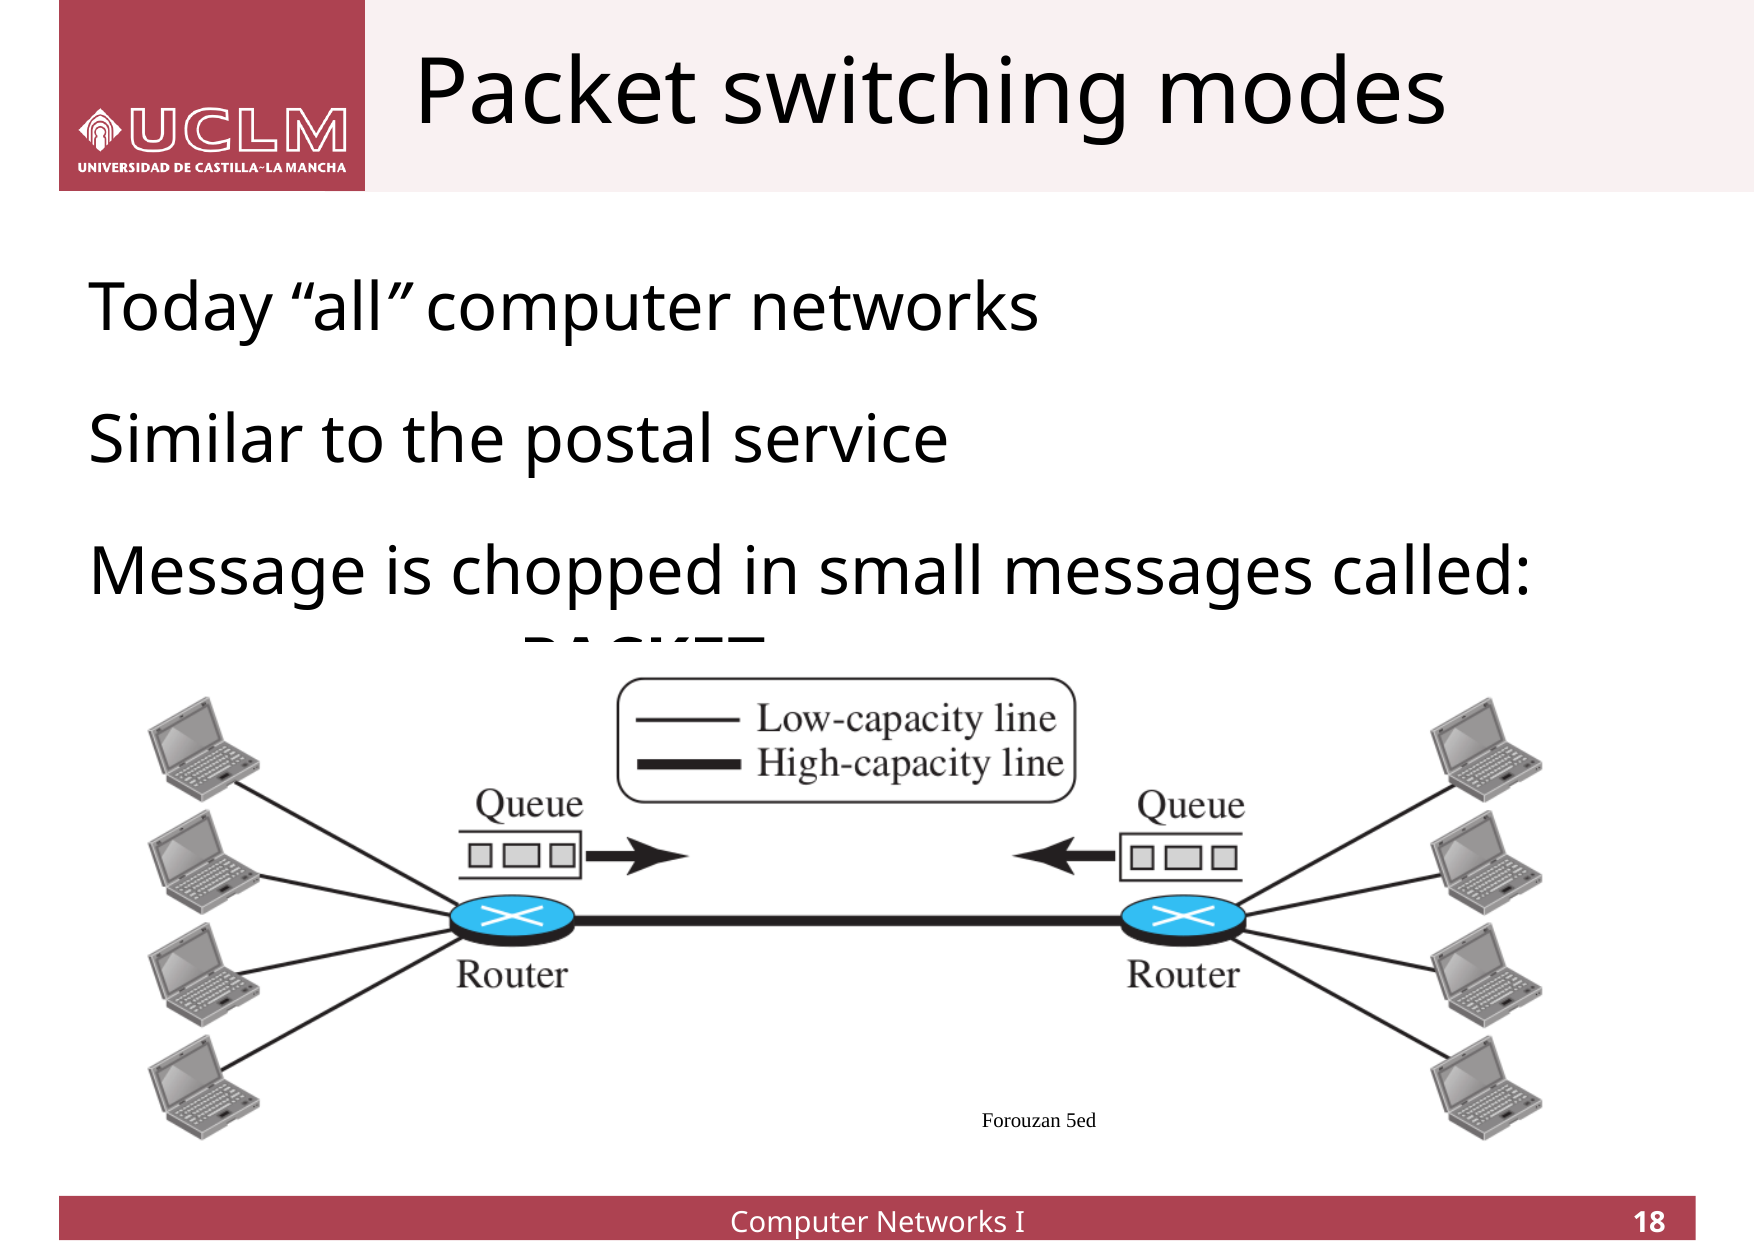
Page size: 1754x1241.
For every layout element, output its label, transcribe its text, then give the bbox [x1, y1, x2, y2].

title Packet switching modes [413, 0, 1667, 198]
list Today “all” computer networks Similar to the postal service Message is chopped in small messages called: PACKET [88, 259, 1668, 1078]
text_box Forouzan 5ed [981, 1107, 1322, 1133]
picture [59, 0, 365, 191]
picture [103, 642, 1610, 1189]
